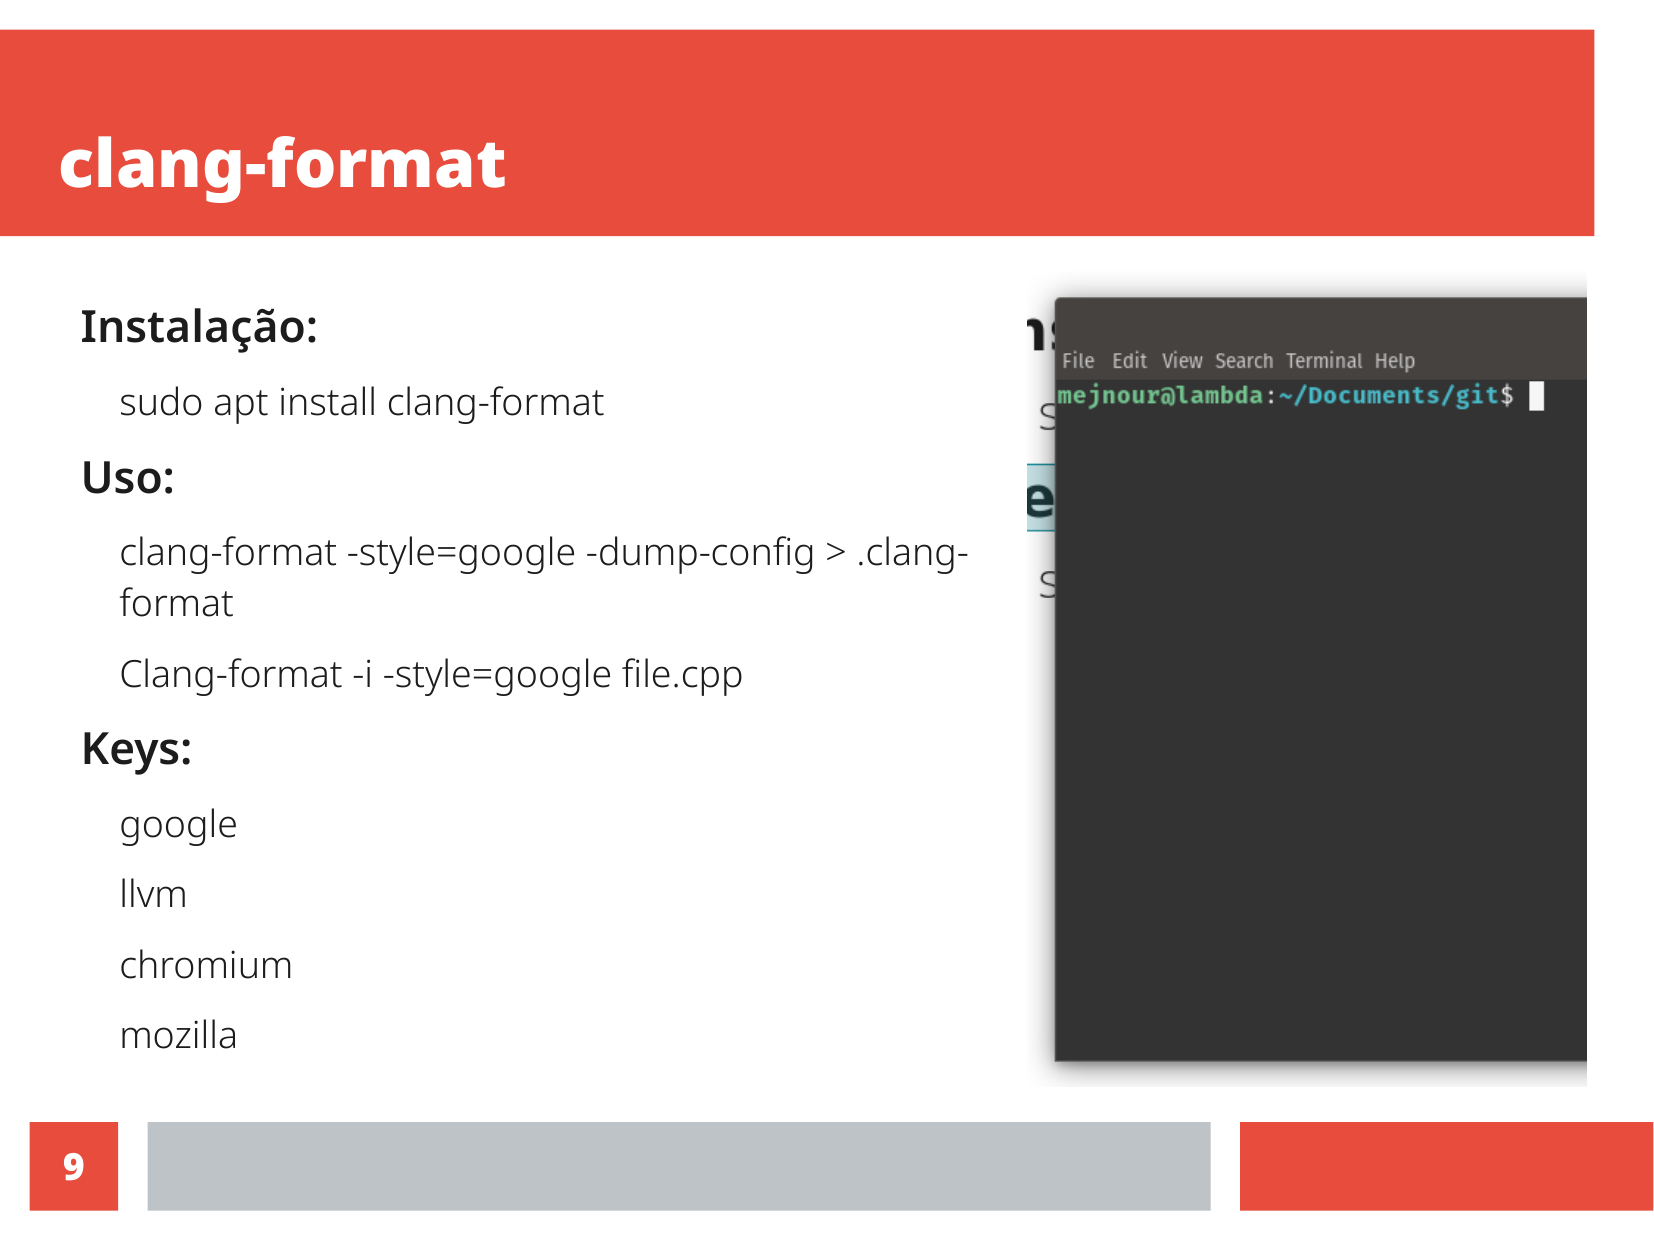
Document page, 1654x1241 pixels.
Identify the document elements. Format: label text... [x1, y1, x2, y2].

title clang-format [59, 59, 1595, 207]
picture [1027, 271, 1587, 1087]
list Instalação: sudo apt install clang-format Uso: clang-format -style=google -dump-config > .clang-format Clang-format -i -style=google file.cpp Keys: google llvm chromium mozilla [80, 295, 1016, 1063]
